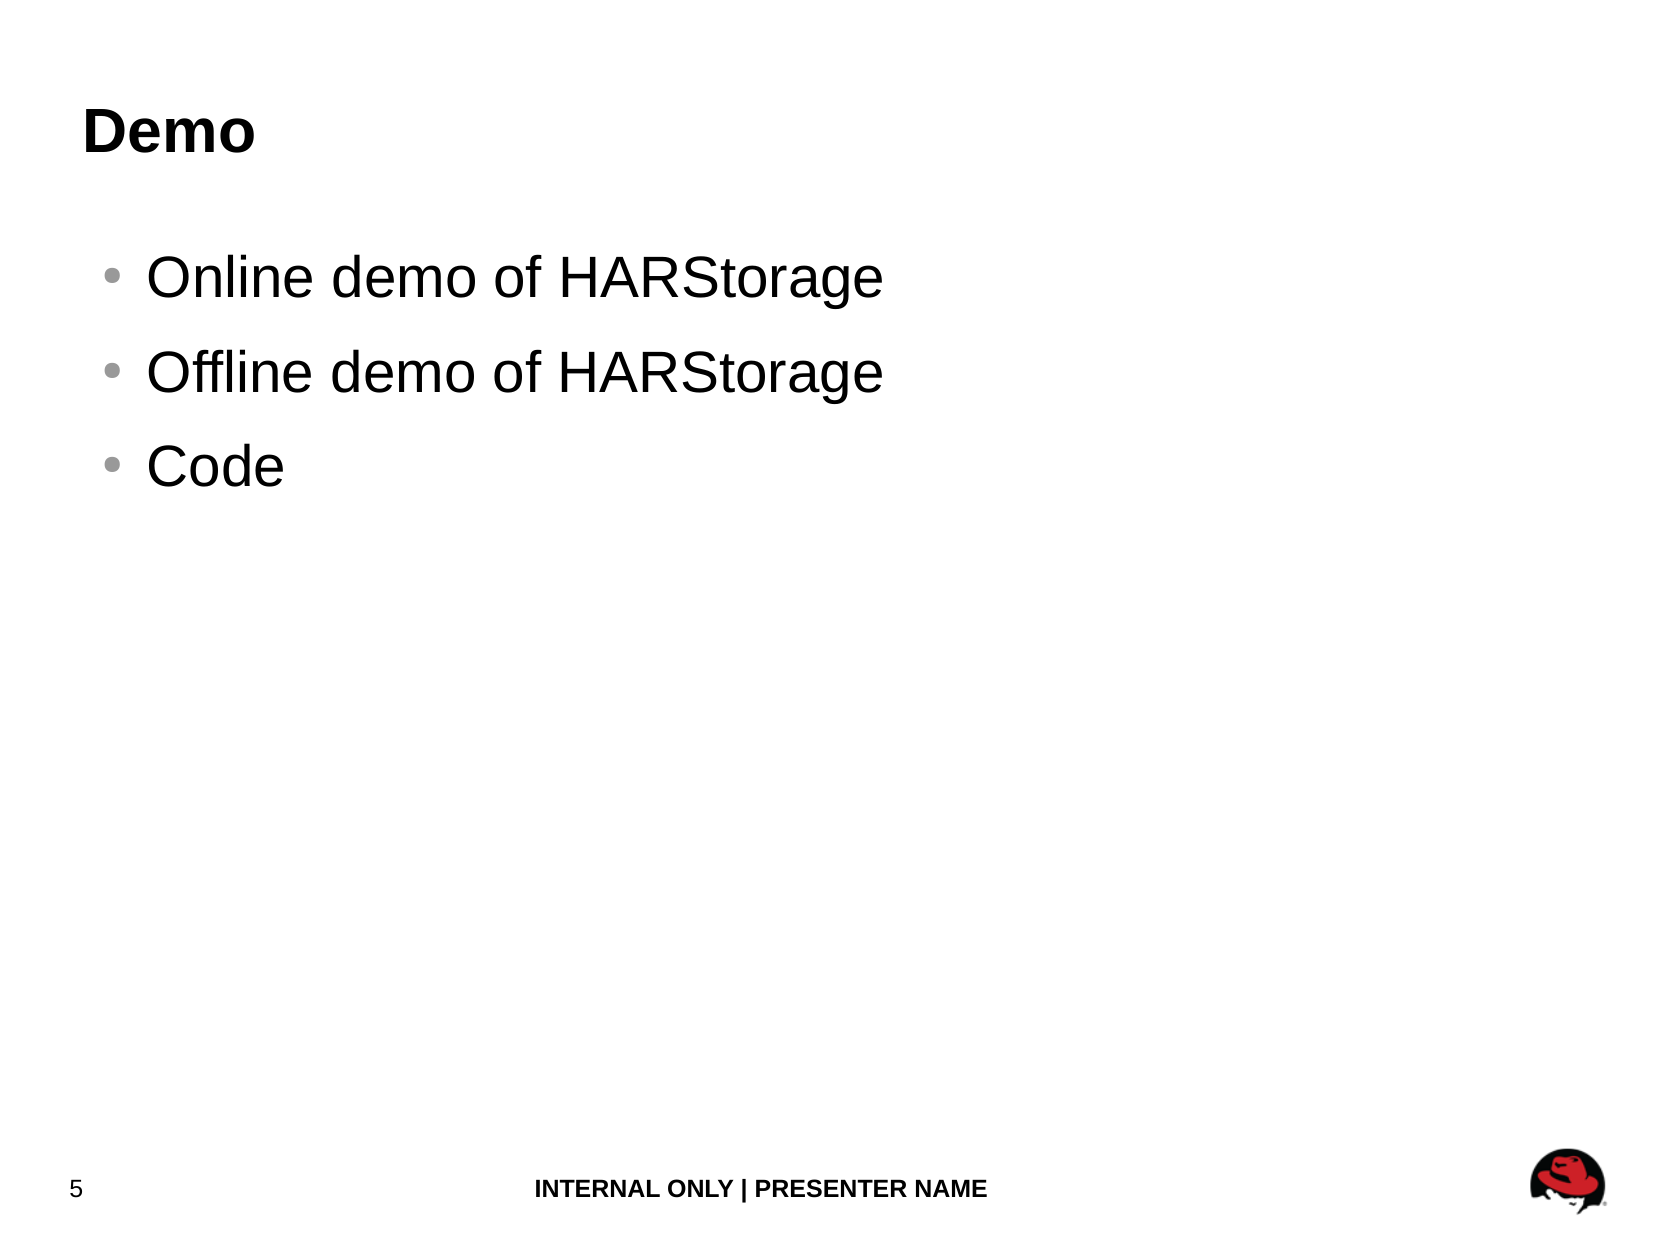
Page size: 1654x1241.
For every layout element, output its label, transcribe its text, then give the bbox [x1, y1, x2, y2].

picture [1529, 1146, 1613, 1224]
list Online demo of HARStorage Offline demo of HARStorage Code [86, 244, 1576, 1039]
title Demo [82, 37, 1571, 226]
